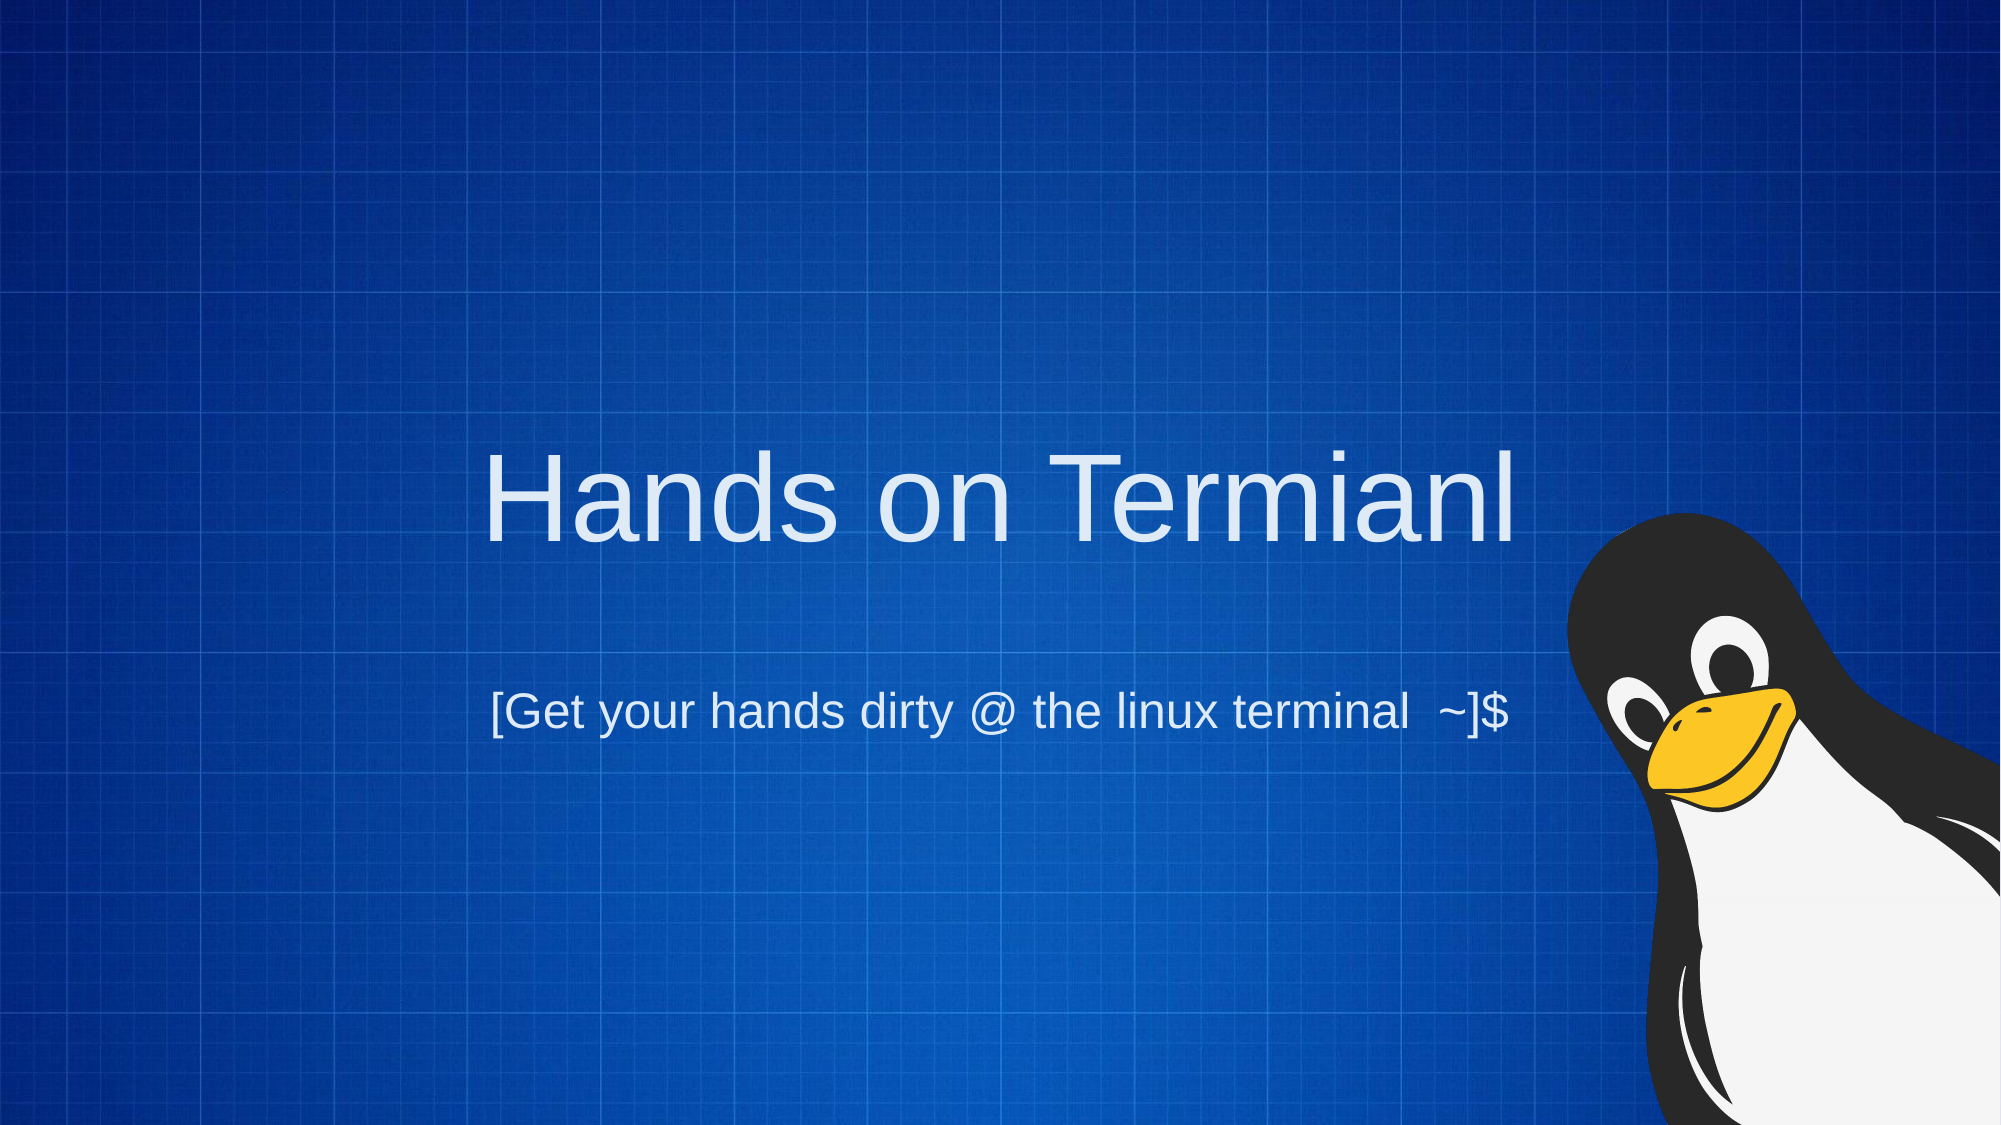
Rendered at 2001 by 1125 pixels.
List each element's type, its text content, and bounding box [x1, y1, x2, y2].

picture [0, 0, 2001, 1125]
subtitle [Get your hands dirty @ the linux terminal ~]$ [249, 677, 1442, 949]
title Hands on Termianl [249, 184, 1750, 576]
